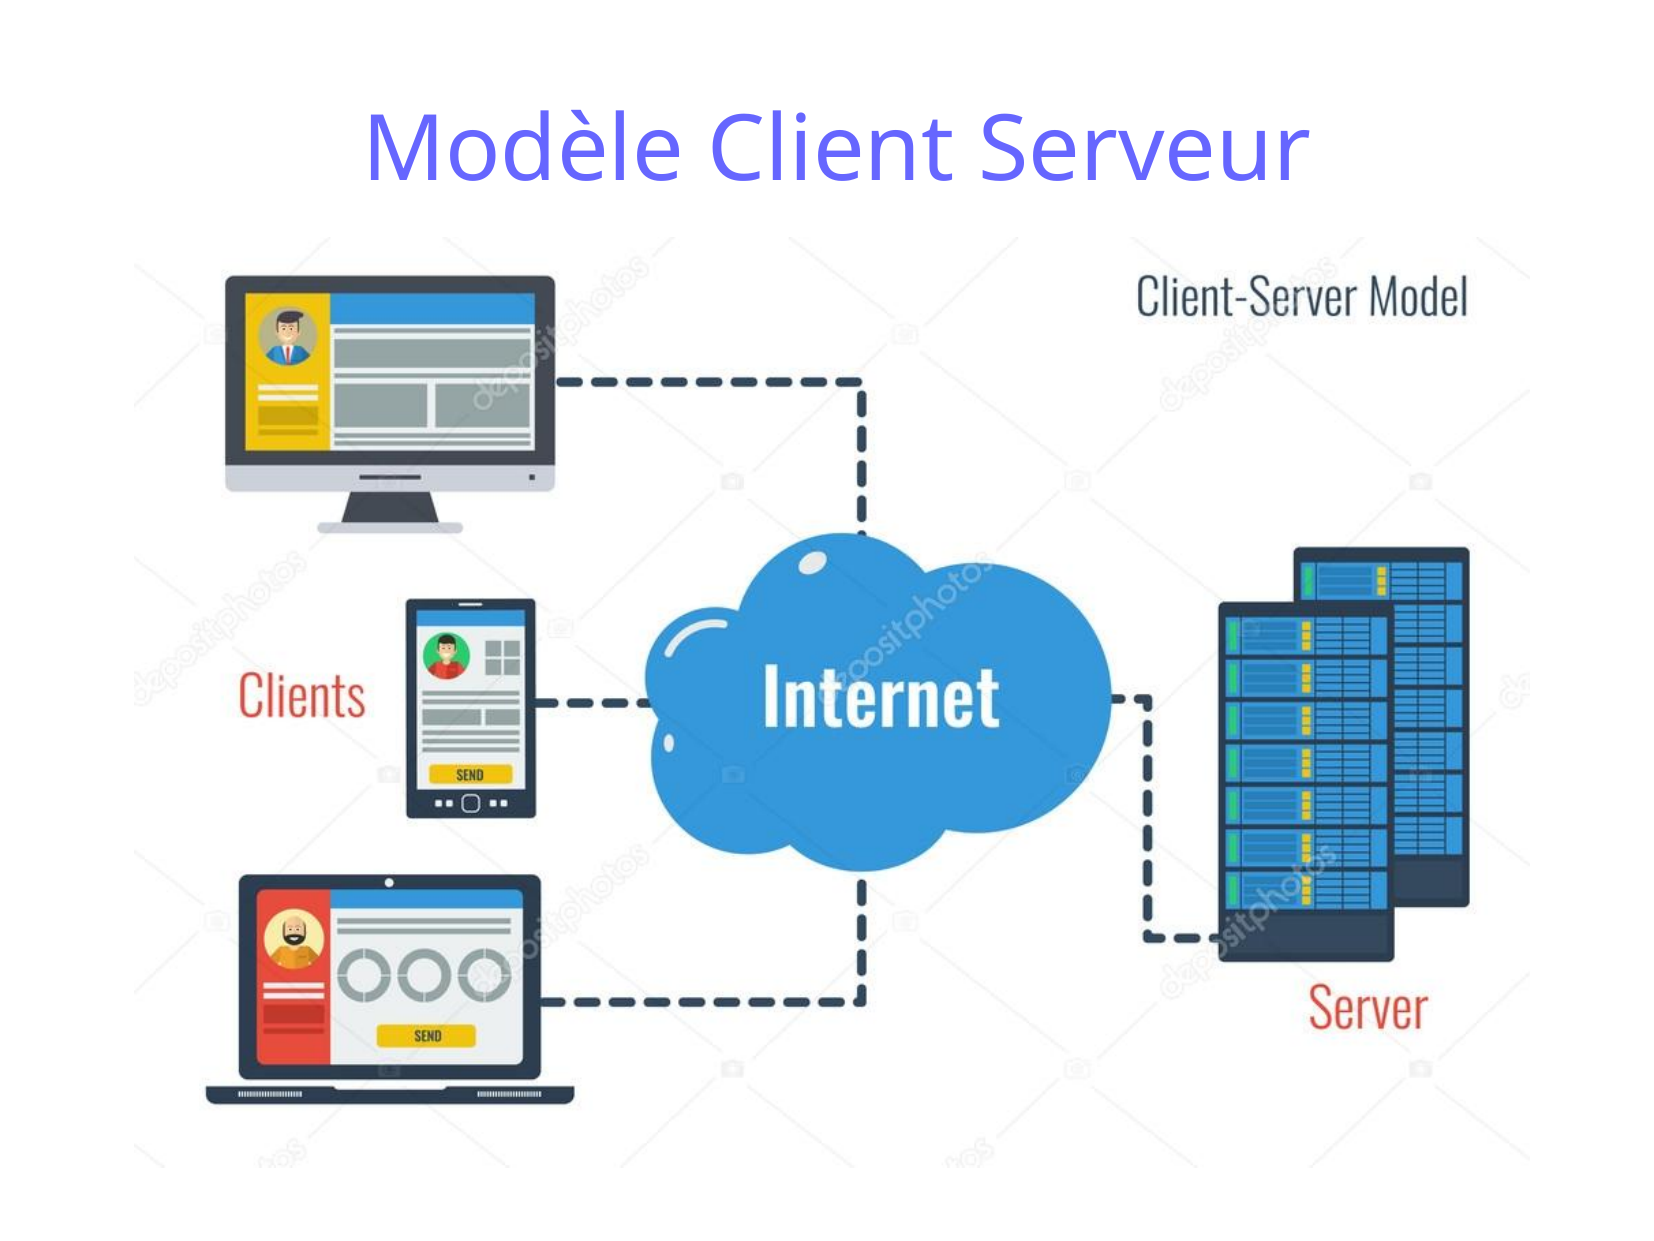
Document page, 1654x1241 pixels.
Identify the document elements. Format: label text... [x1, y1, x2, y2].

title Modèle Client Serveur [93, 22, 1582, 269]
picture [134, 237, 1530, 1168]
